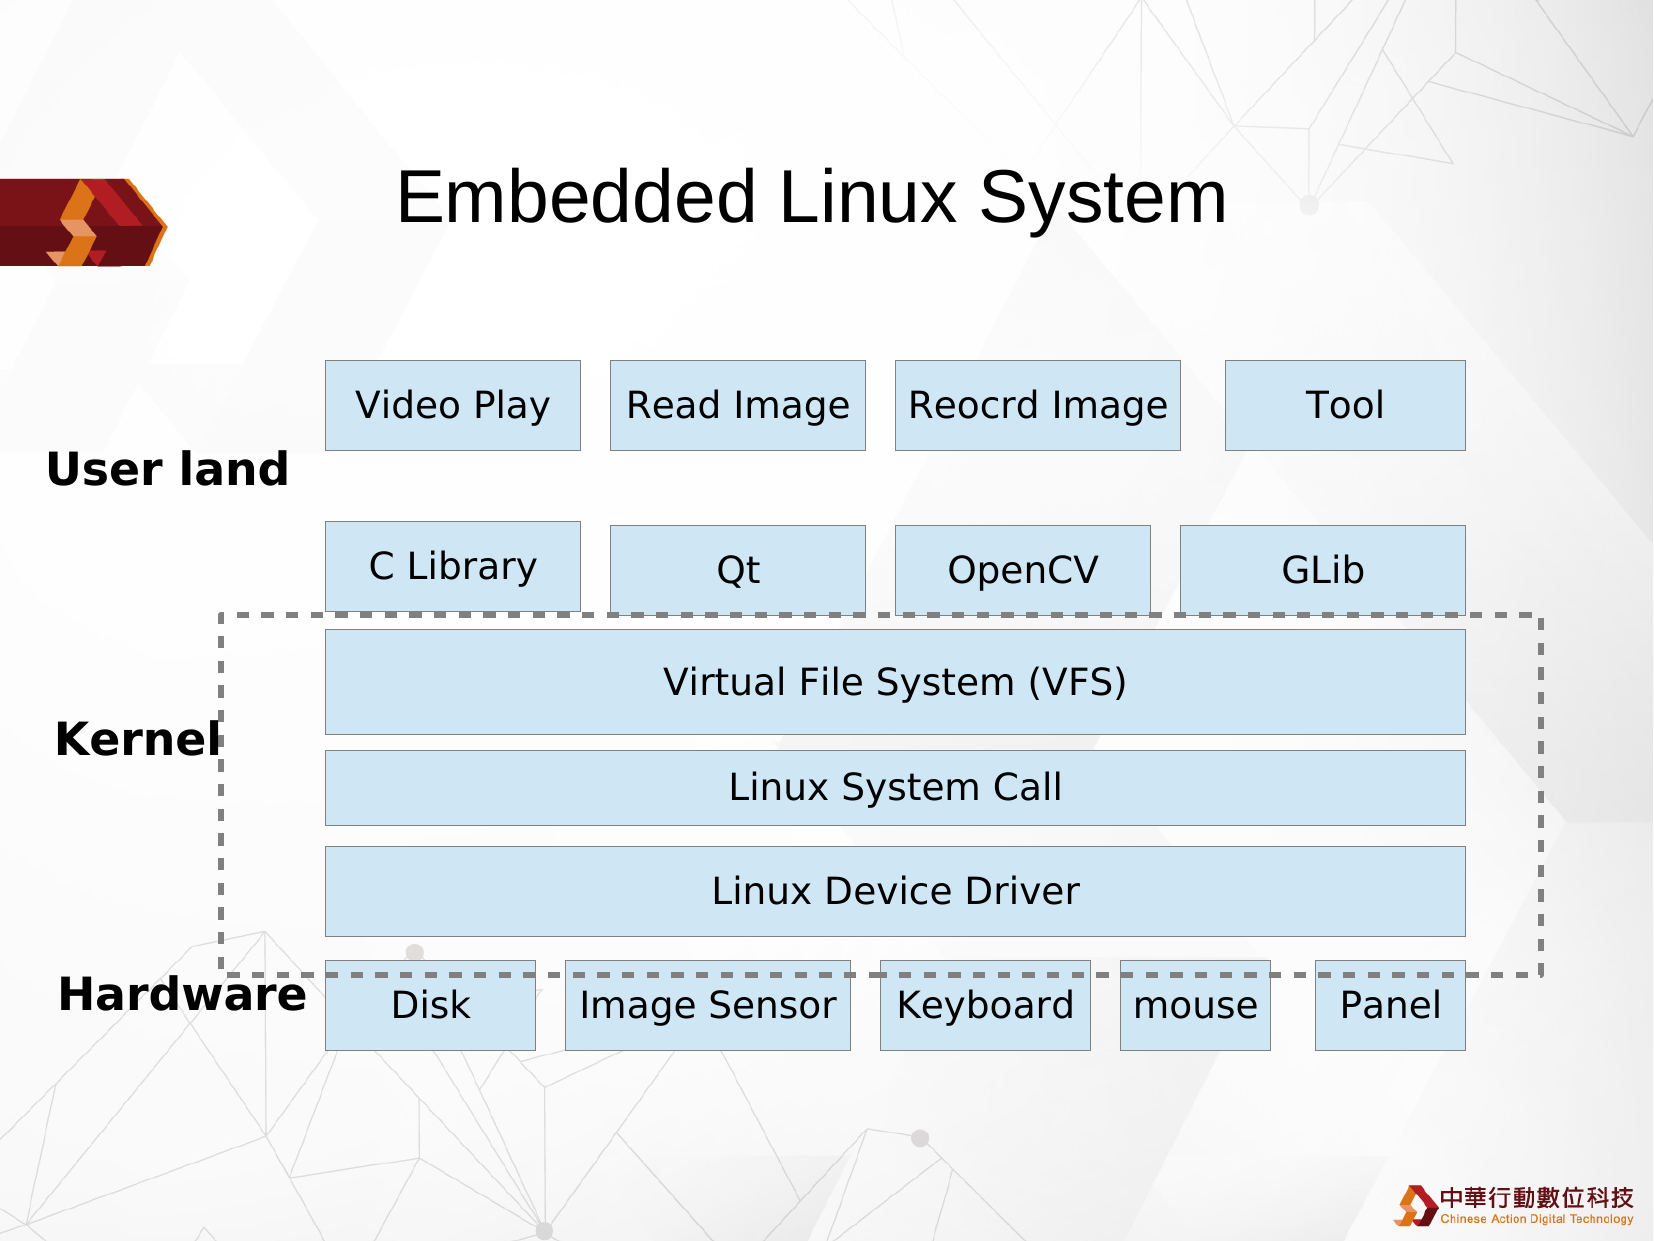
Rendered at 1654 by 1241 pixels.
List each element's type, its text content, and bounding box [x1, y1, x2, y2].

text_box Virtual File System (VFS) [325, 629, 1466, 735]
text_box GLib [1180, 525, 1466, 616]
text_box Reocrd Image [895, 360, 1181, 451]
text_box Hardware [42, 960, 324, 1084]
picture [0, 0, 1654, 1241]
text_box Disk [325, 960, 536, 1051]
text_box Tool [1225, 360, 1466, 451]
title Embedded Linux System [118, 112, 1506, 281]
text_box Image Sensor [565, 960, 851, 1051]
text_box Linux Device Driver [325, 846, 1466, 937]
text_box OpenCV [895, 525, 1151, 616]
text_box User land [30, 435, 316, 511]
text_box mouse [1120, 960, 1271, 1051]
text_box Kernel [39, 705, 250, 781]
text_box Panel [1315, 960, 1466, 1051]
text_box Keyboard [880, 960, 1091, 1051]
text_box Linux System Call [325, 750, 1466, 826]
text_box Video Play [325, 360, 581, 451]
text_box C Library [325, 521, 581, 612]
text_box Qt [610, 525, 866, 616]
text_box Read Image [610, 360, 866, 451]
